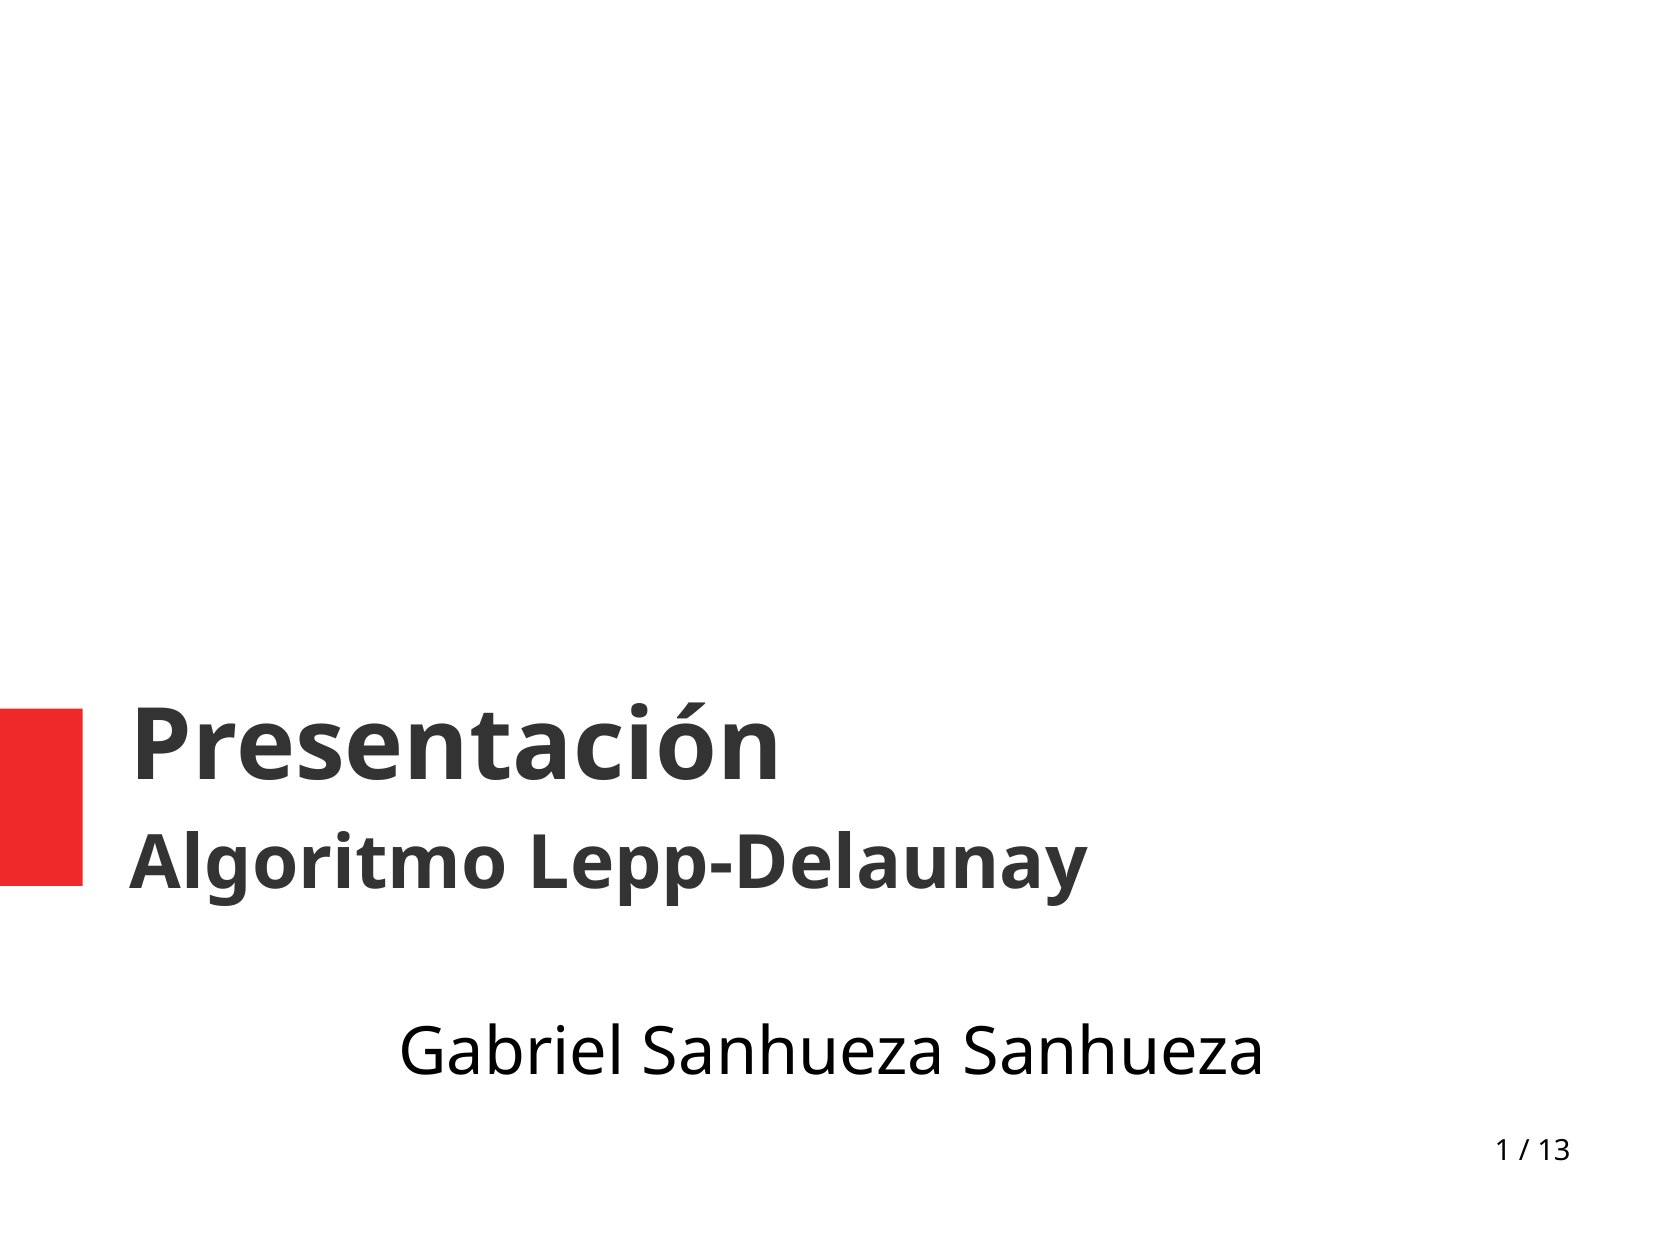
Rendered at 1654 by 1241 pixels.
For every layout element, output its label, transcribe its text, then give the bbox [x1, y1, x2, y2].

subtitle Gabriel Sanhueza Sanhueza [129, 968, 1536, 1130]
title Presentación Algoritmo Lepp-Delaunay [129, 673, 1536, 910]
